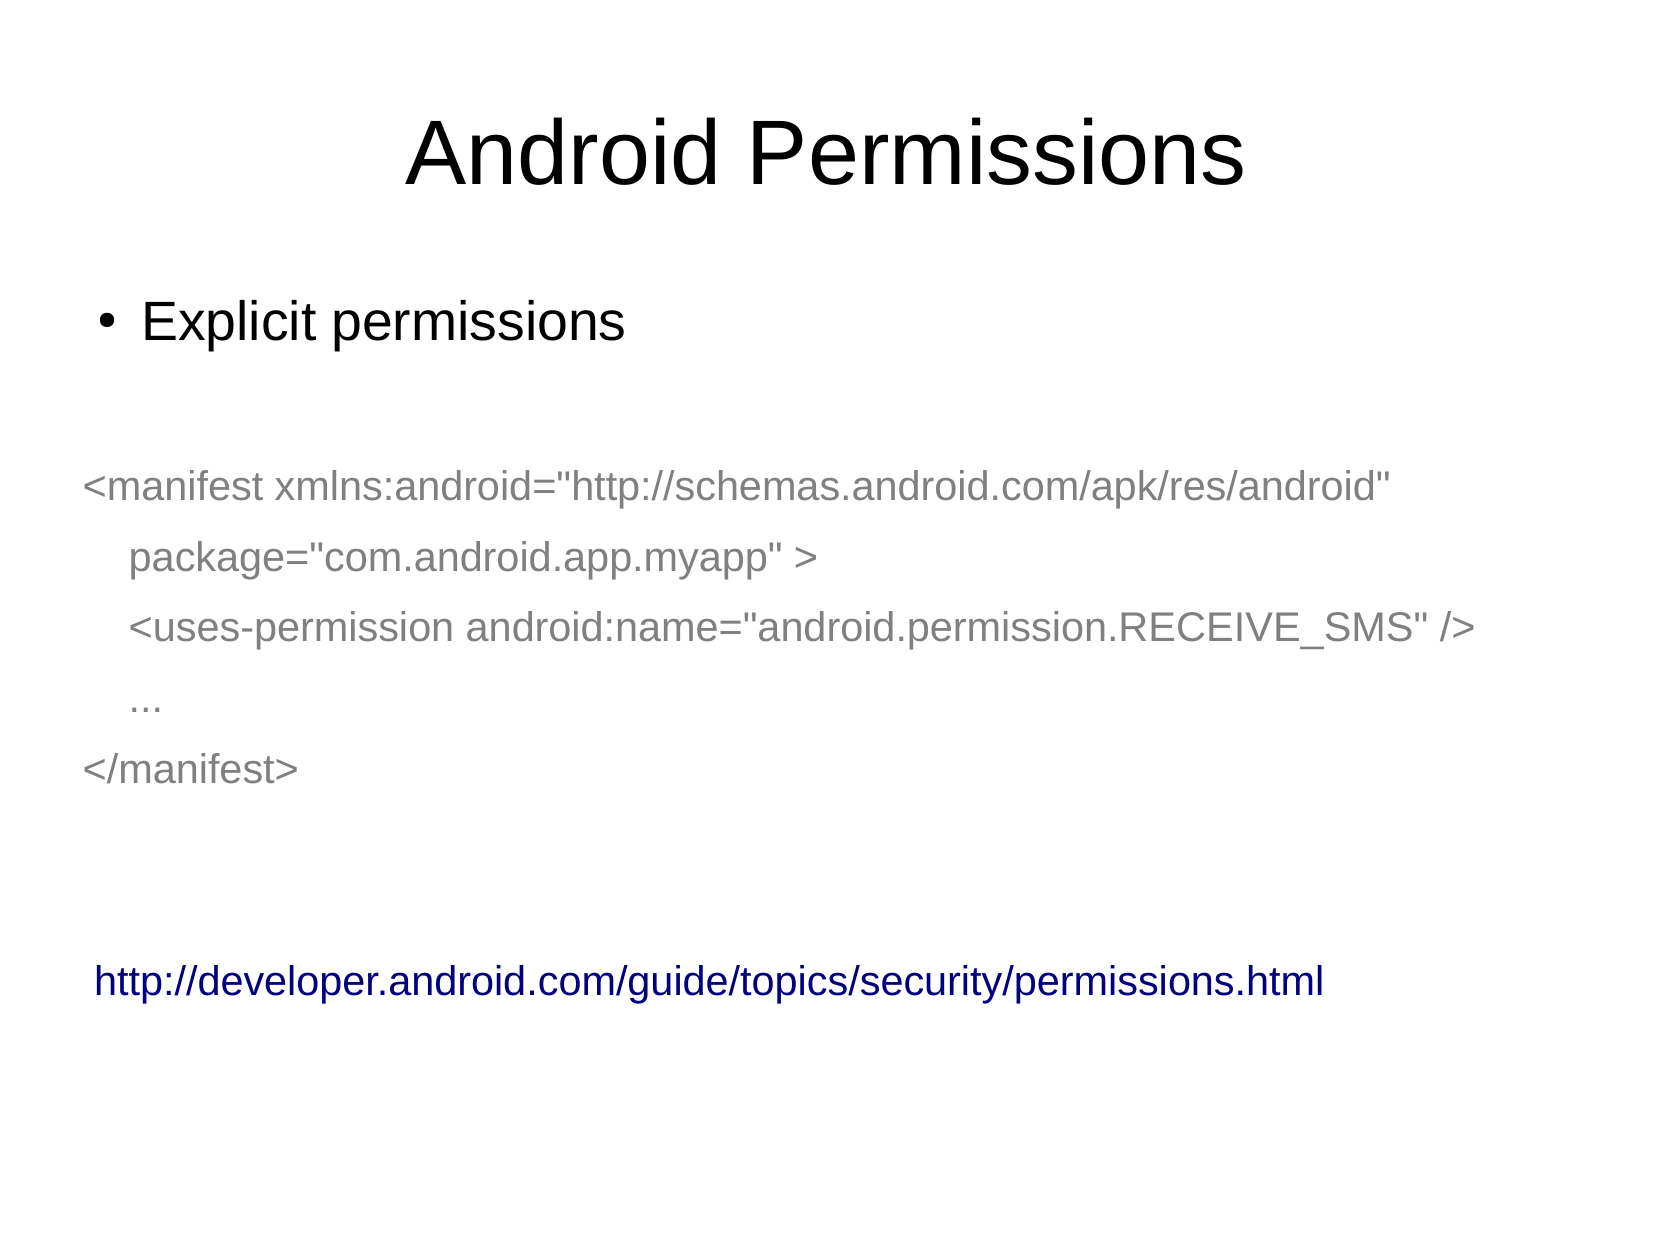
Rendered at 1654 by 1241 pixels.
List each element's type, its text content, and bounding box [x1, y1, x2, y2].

list Explicit permissions <manifest xmlns:android="http://schemas.android.com/apk/res/android" package="com.android.app.myapp" > <uses-permission android:name="android.permission.RECEIVE_SMS" /> ... </manifest> http://developer.android.com/guide/topics/security/permissions.html [82, 290, 1571, 1010]
title Android Permissions [82, 49, 1571, 257]
